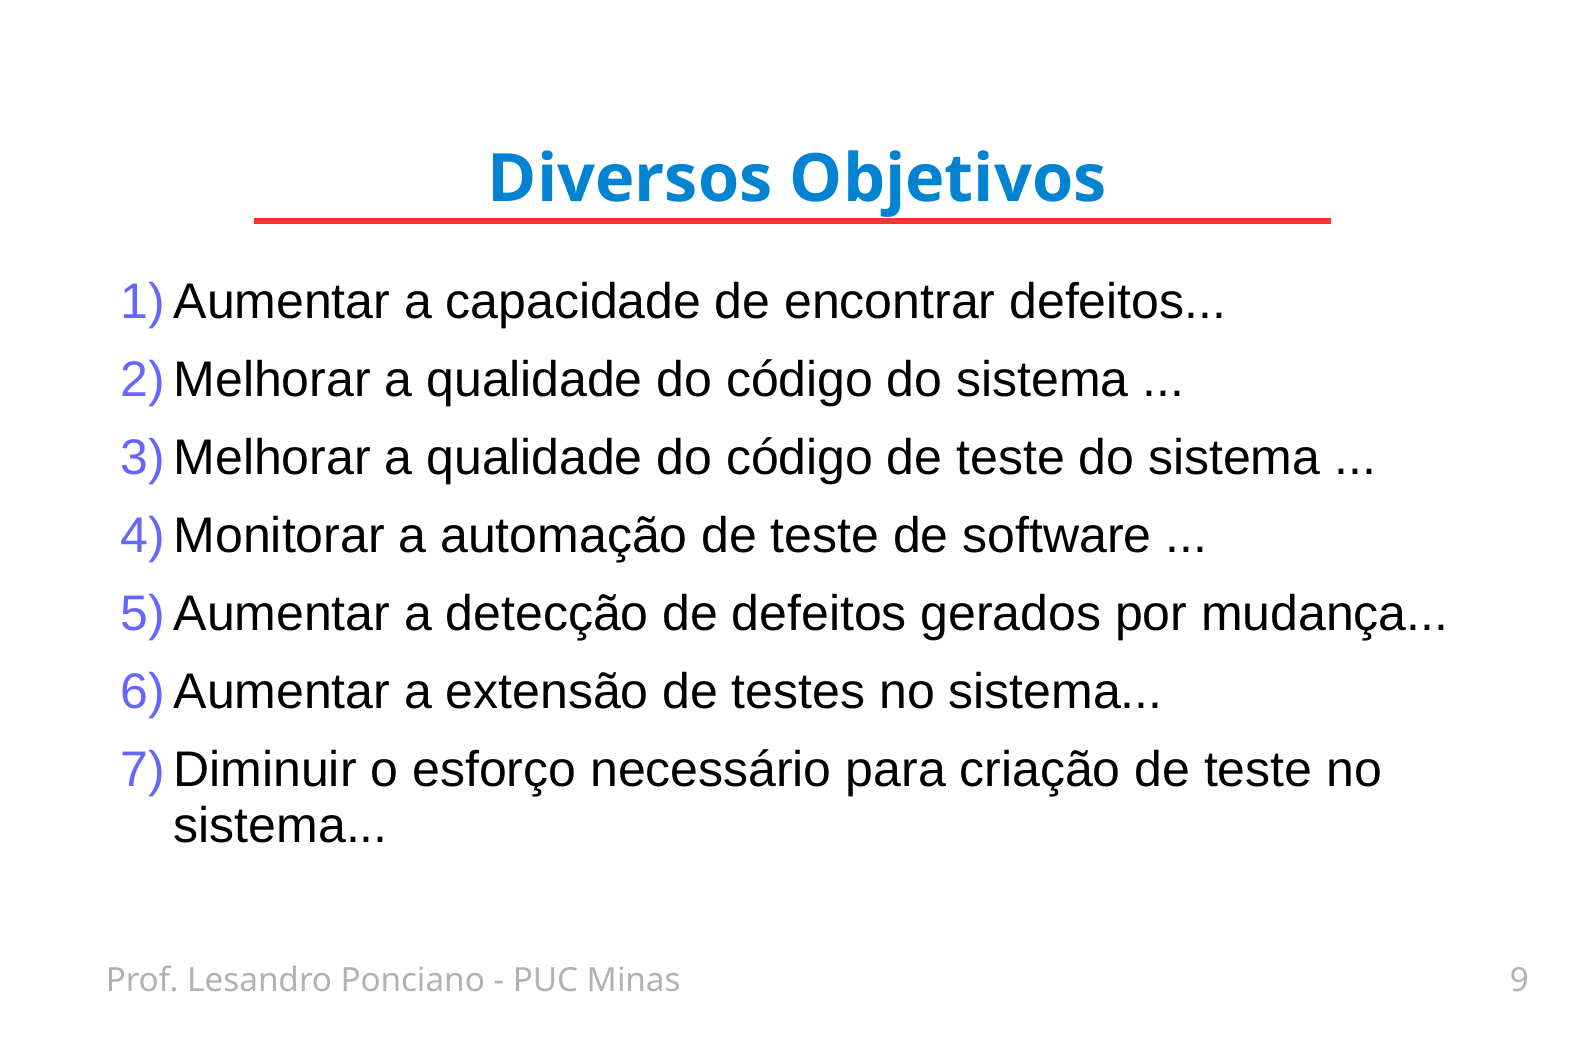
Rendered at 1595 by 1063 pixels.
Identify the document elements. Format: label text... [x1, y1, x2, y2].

list Aumentar a capacidade de encontrar defeitos... Melhorar a qualidade do código do sistema ... Melhorar a qualidade do código de teste do sistema ... Monitorar a automação de teste de software ... Aumentar a detecção de defeitos gerados por mudança... Aumentar a extensão de testes no sistema... Diminuir o esforço necessário para criação de teste no sistema... [102, 273, 1506, 952]
title Diversos Objetivos [132, 96, 1462, 255]
